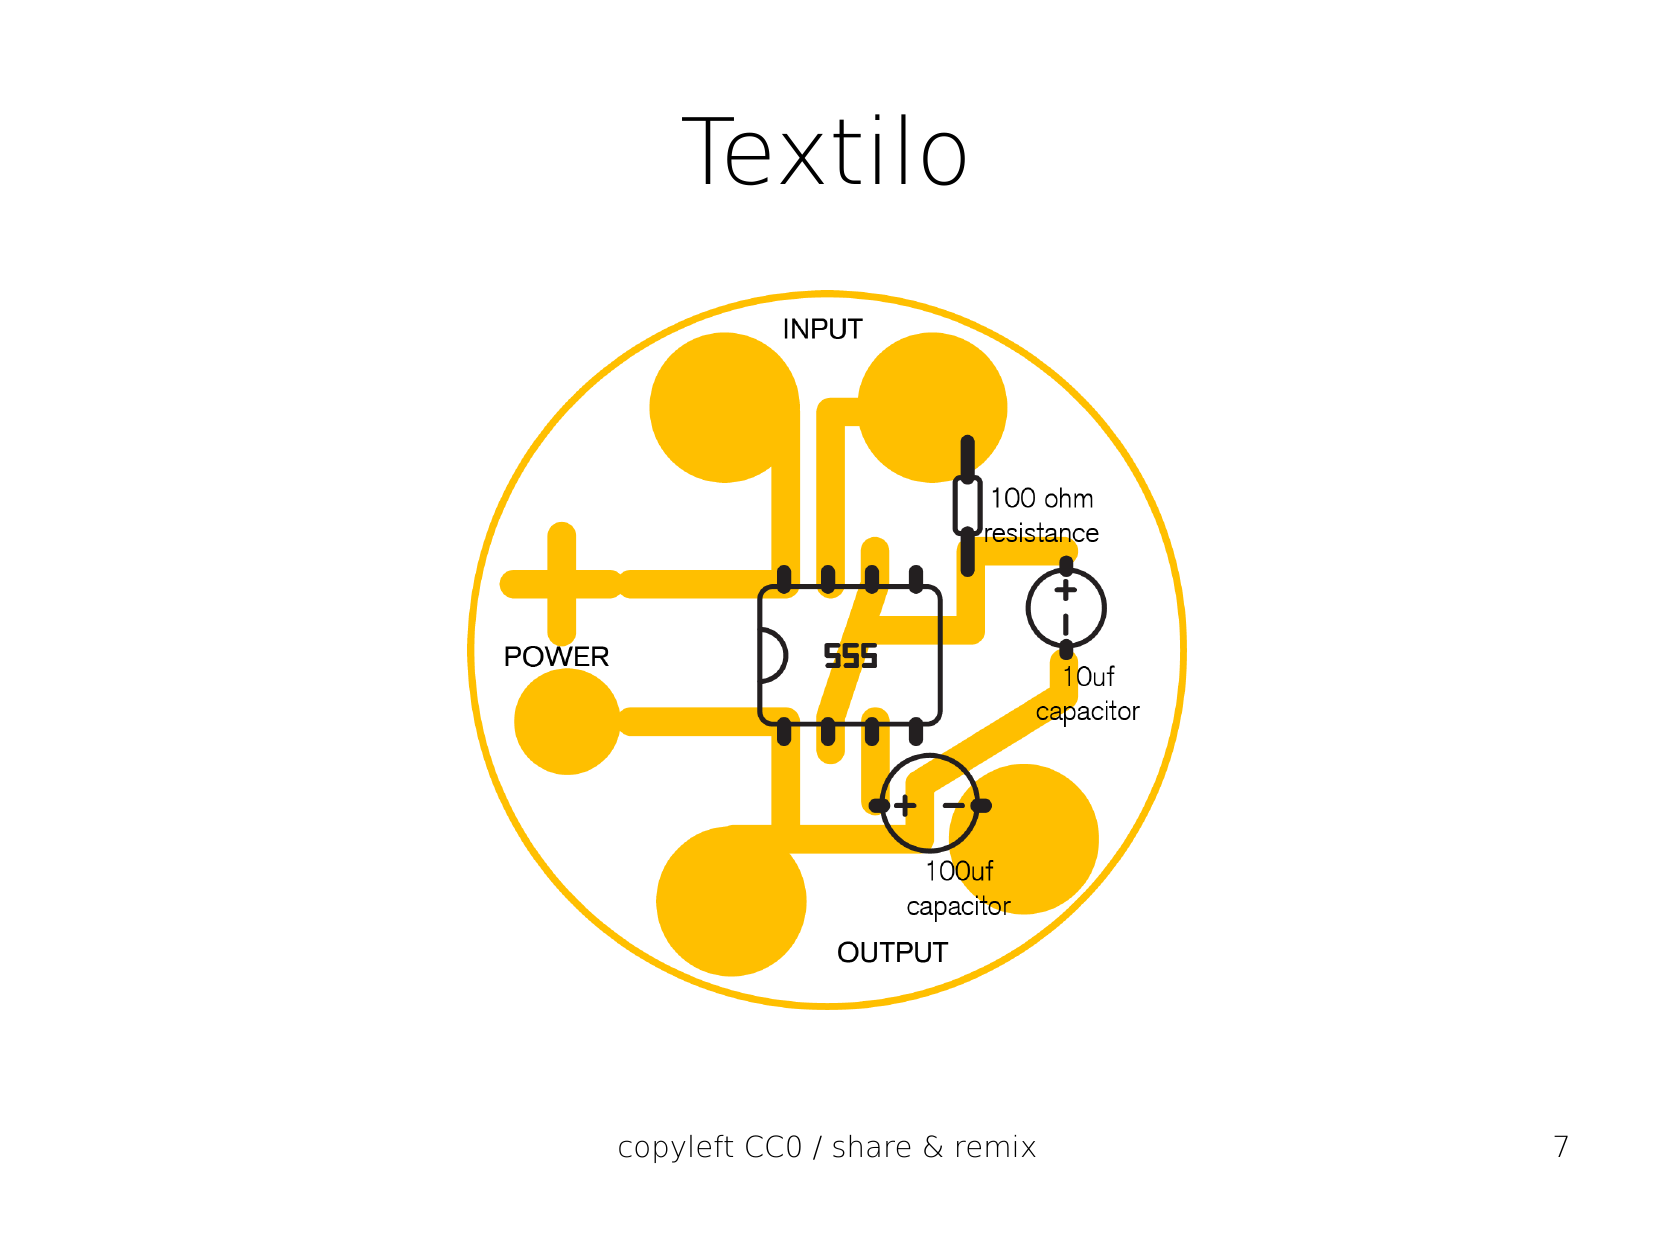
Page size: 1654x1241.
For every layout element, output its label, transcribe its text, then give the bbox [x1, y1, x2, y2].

picture [467, 290, 1187, 1010]
title Textilo [82, 49, 1571, 257]
